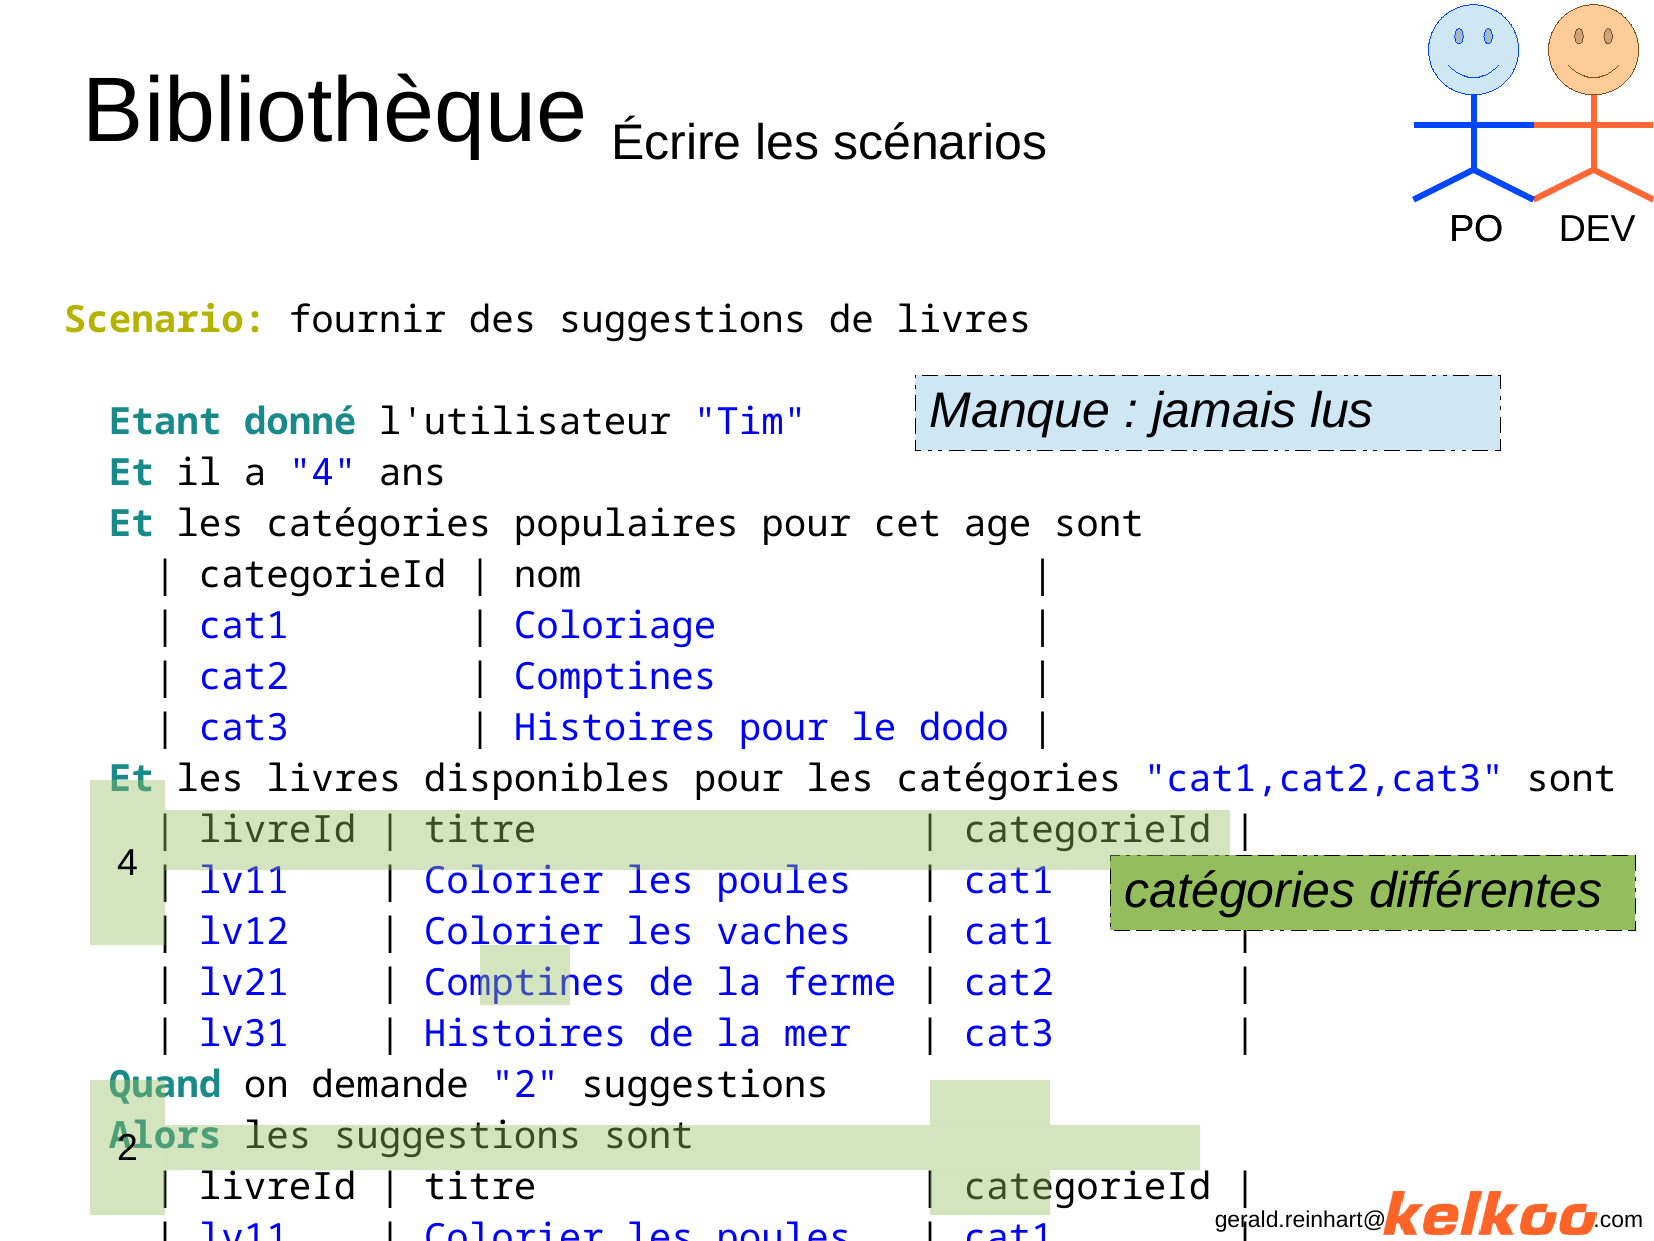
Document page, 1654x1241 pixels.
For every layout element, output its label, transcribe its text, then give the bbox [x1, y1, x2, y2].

text_box PO [1413, 213, 1534, 257]
text_box [165, 1080, 1201, 1216]
text_box Écrire les scénarios [596, 106, 1063, 178]
text_box [1571, 4, 1639, 95]
text_box 2 [90, 1080, 166, 1216]
text_box DEV [1534, 199, 1654, 257]
text_box catégories différentes [1110, 855, 1636, 931]
text_box 4 [90, 780, 166, 946]
text_box [480, 945, 571, 1006]
text_box Scenario: fournir des suggestions de livres Etant donné l'utilisateur "Tim" Et il a "4" ans Et les catégories populaires pour cet age sont | categorieId | nom | | cat1 | Coloriage | | cat2 | Comptines | | cat3 | Histoires pour le dodo | Et les livres disponibles pour les catégories "cat1,cat2,cat3" sont | livreId | titre | categorieId | | lv11 | Colorier les poules | cat1 | | lv12 | Colorier les vaches | cat1 | | lv21 | Comptines de la ferme | cat2 | | lv31 | Histoires de la mer | cat3 | Quand on demande "2" suggestions Alors les suggestions sont | livreId | titre | categorieId | | lv11 | Colorier les poules | cat1 | | | | | | lv21 | Comptines de la ferme | cat2 | [3, 285, 1632, 1241]
text_box Manque : jamais lus [915, 375, 1501, 451]
text_box [165, 810, 1231, 871]
picture [1383, 1191, 1597, 1199]
title Bibliothèque [82, 5, 1571, 213]
text_box gerald.reinhart@ .com [1193, 1199, 1654, 1241]
